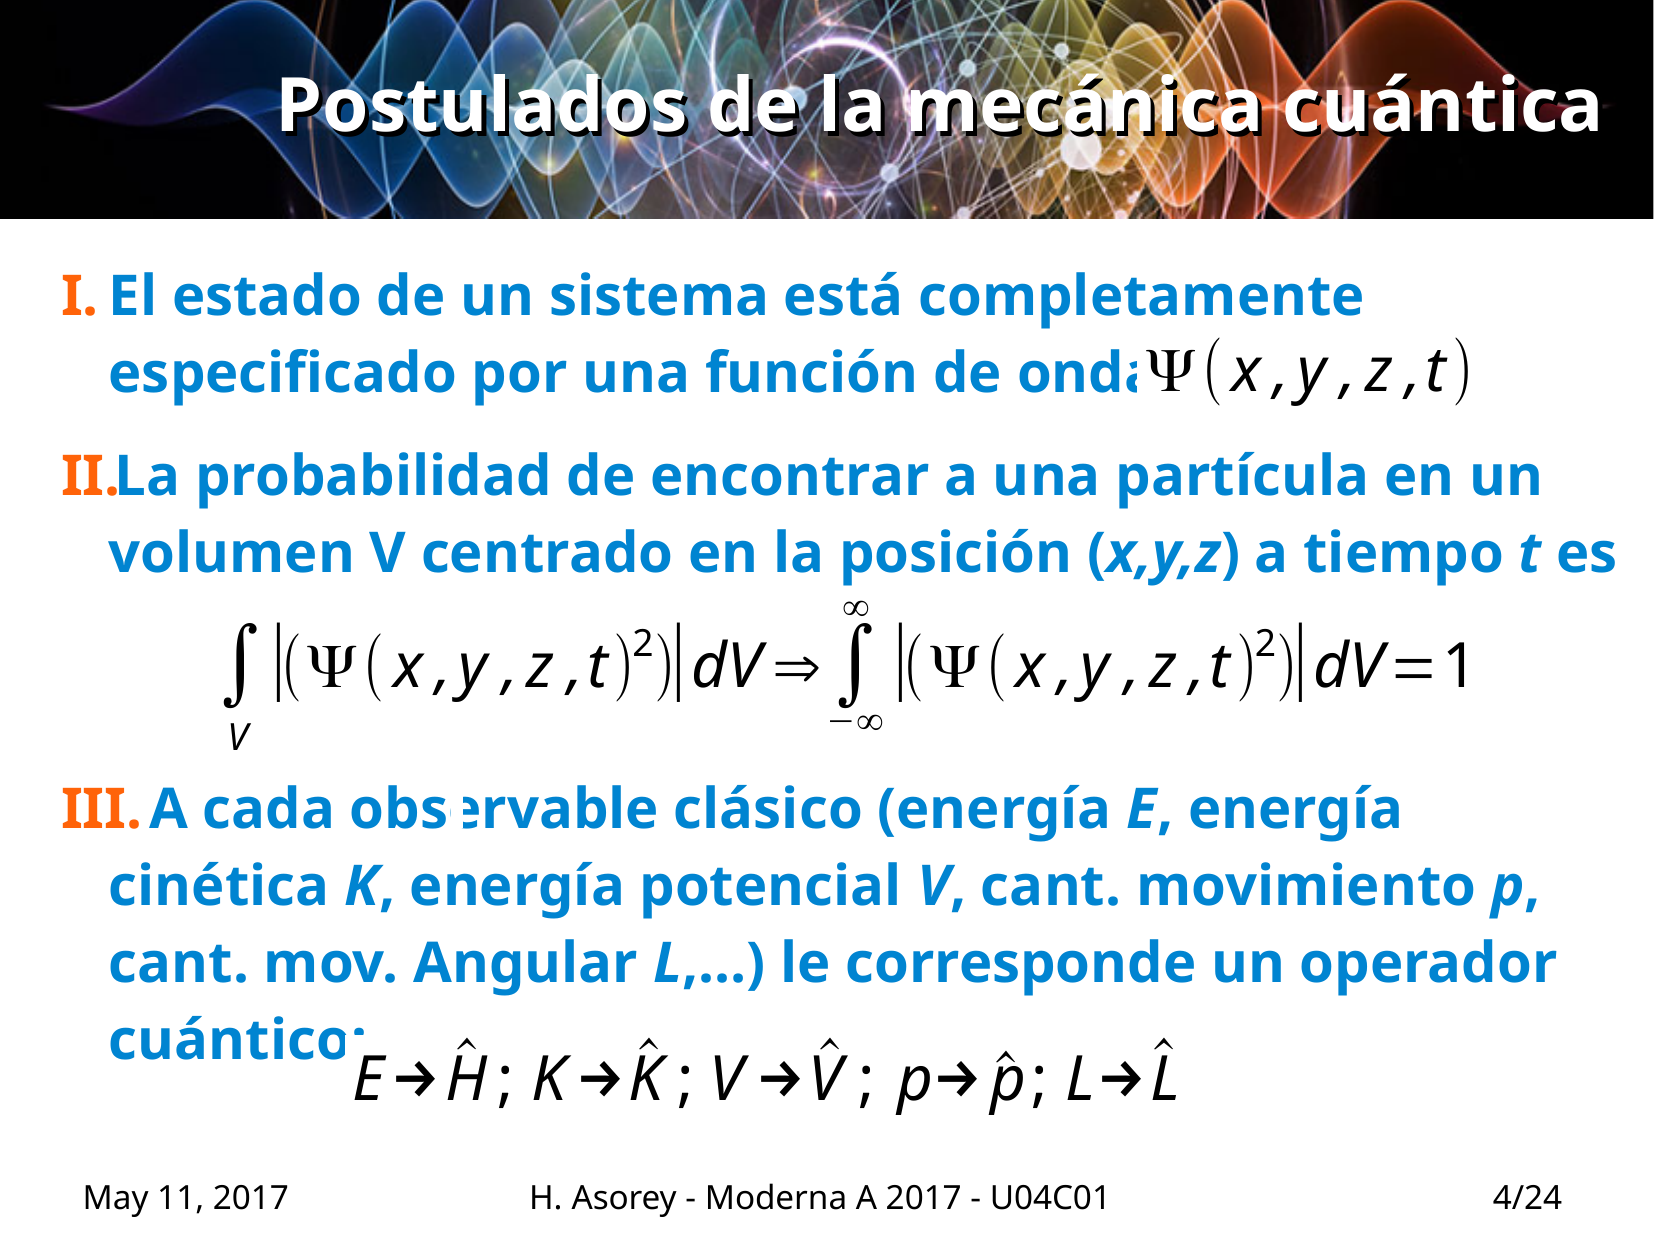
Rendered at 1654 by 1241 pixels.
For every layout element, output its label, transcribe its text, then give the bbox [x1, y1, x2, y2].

list El estado de un sistema está completamente especificado por una función de onda La probabilidad de encontrar a una partícula en un volumen V centrado en la posición (x,y,z) a tiempo t es A cada observable clásico (energía E, energía cinética K, energía potencial V, cant. movimiento p, cant. mov. Angular L,…) le corresponde un operador cuántico: [45, 255, 1621, 1156]
title Postulados de la mecánica cuántica [45, 15, 1606, 191]
picture [0, 0, 1654, 219]
chart [1137, 330, 1479, 408]
chart [345, 1035, 1187, 1116]
chart [208, 600, 1471, 829]
